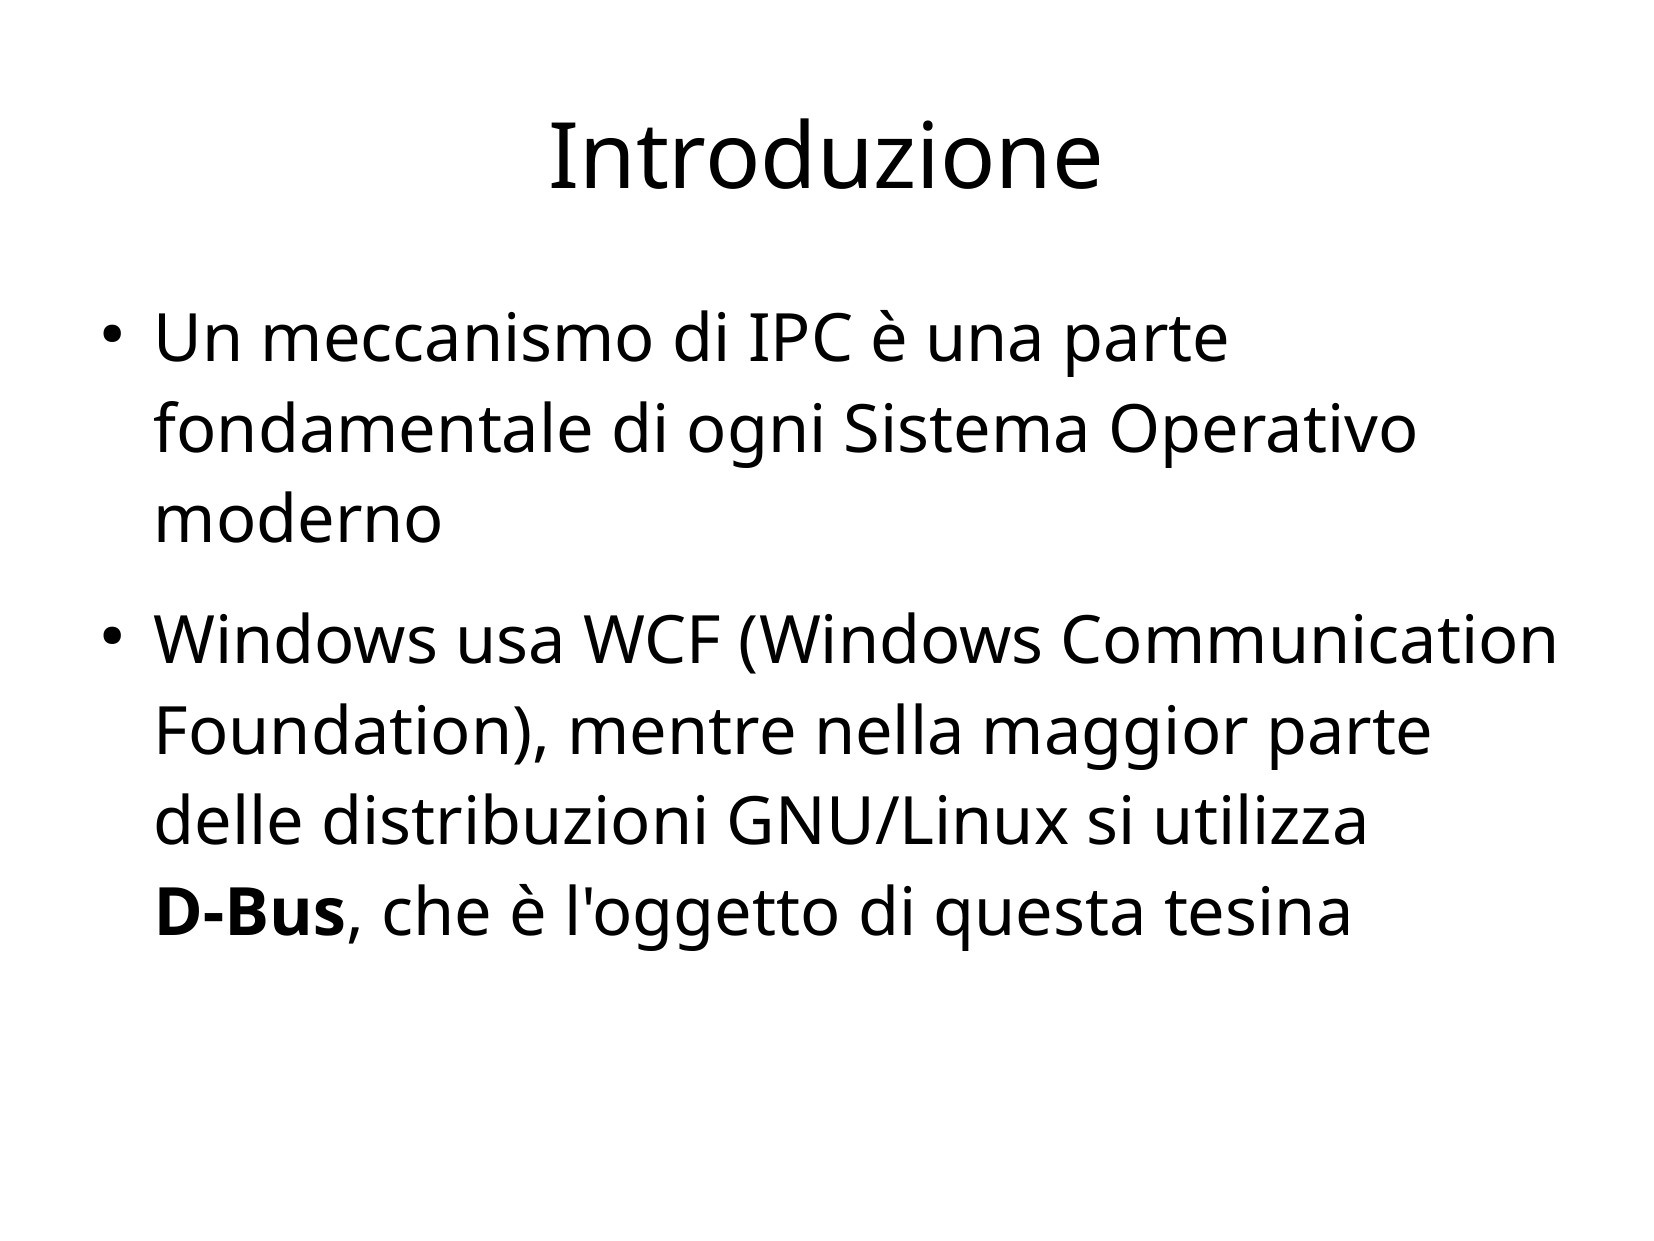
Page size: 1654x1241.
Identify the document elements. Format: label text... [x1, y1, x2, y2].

title Introduzione [82, 49, 1571, 257]
list Un meccanismo di IPC è una parte fondamentale di ogni Sistema Operativo moderno Windows usa WCF (Windows Communication Foundation), mentre nella maggior parte delle distribuzioni GNU/Linux si utilizza D-Bus, che è l'oggetto di questa tesina [82, 290, 1571, 1010]
